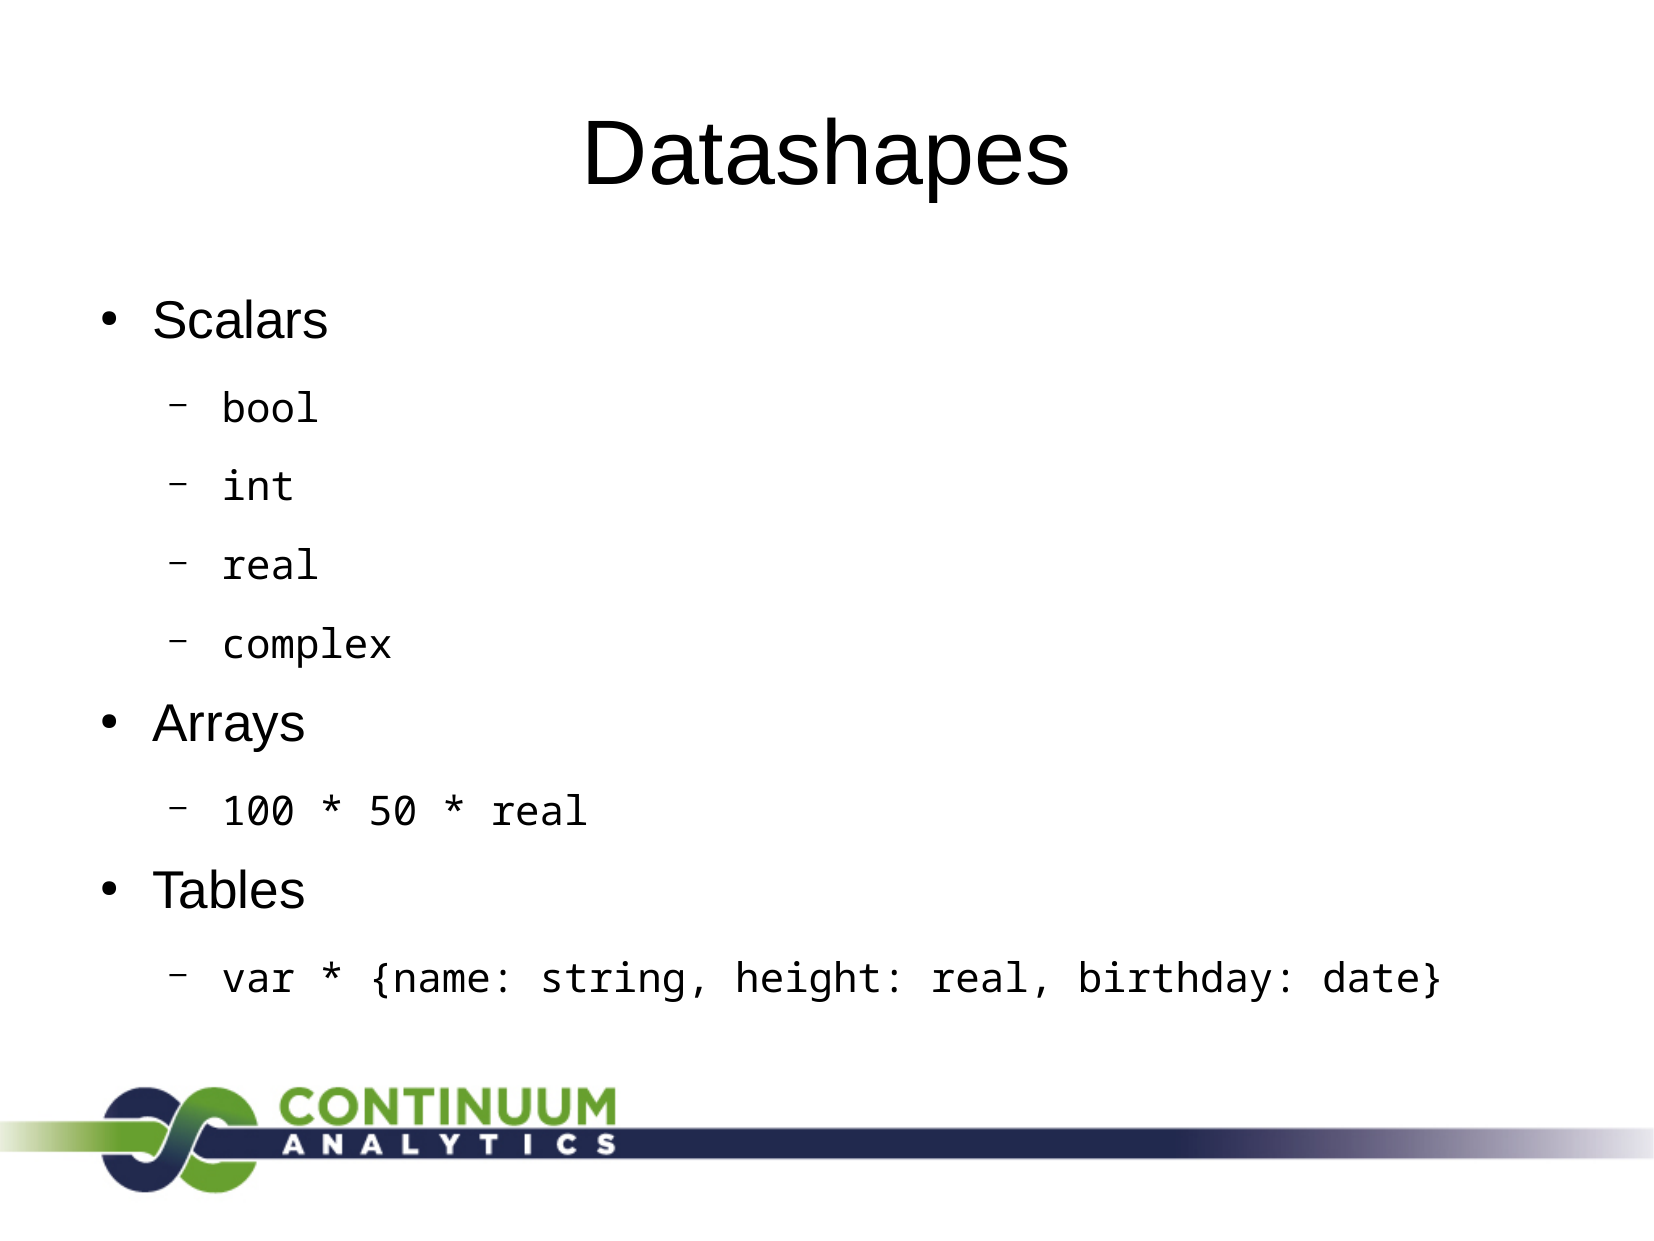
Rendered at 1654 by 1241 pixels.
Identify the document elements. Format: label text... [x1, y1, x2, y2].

list Scalars bool int real complex Arrays 100 * 50 * real Tables var * {name: string, height: real, birthday: date} [82, 290, 1571, 1010]
title Datashapes [82, 49, 1571, 257]
